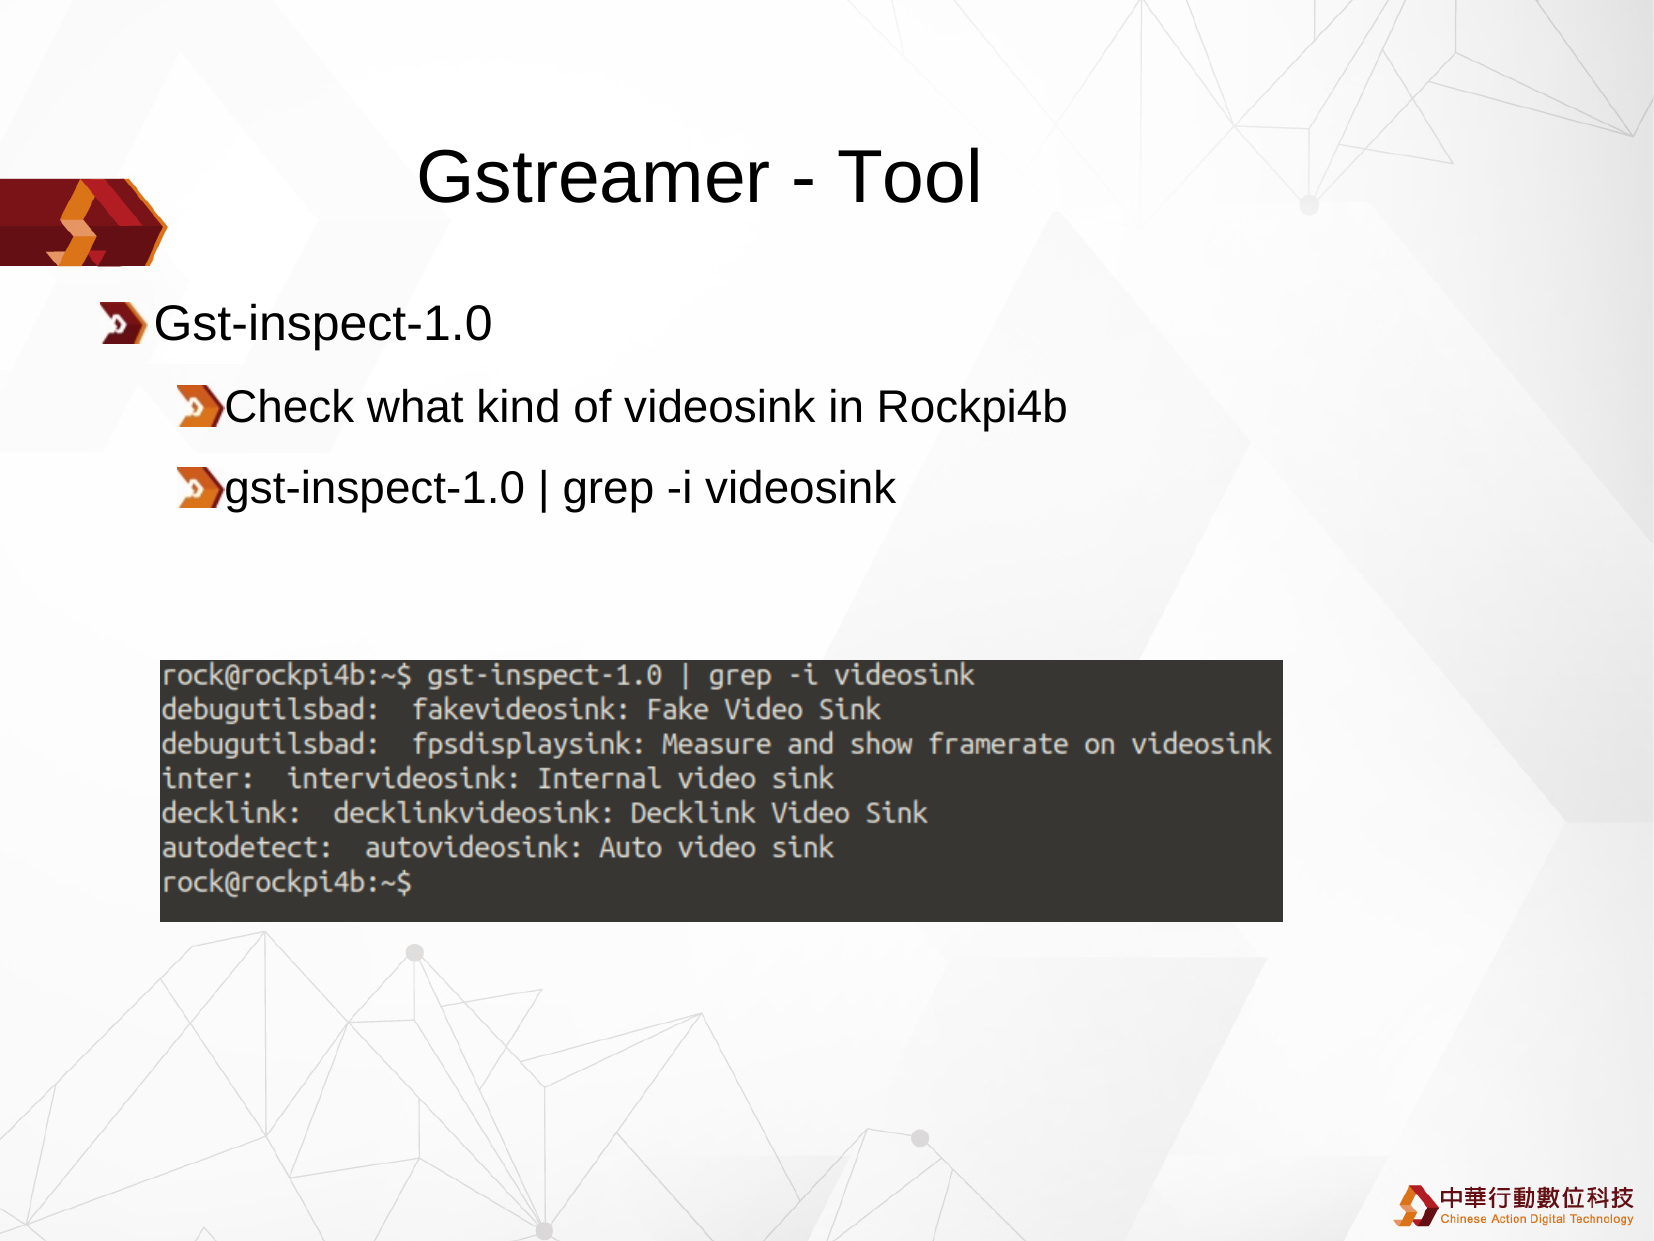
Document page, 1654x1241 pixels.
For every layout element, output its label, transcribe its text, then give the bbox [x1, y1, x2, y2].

list Gst-inspect-1.0 Check what kind of videosink in Rockpi4b gst-inspect-1.0 | grep -i videosink [82, 295, 1284, 624]
title Gstreamer - Tool [416, 117, 1598, 236]
picture [0, 0, 1654, 1241]
